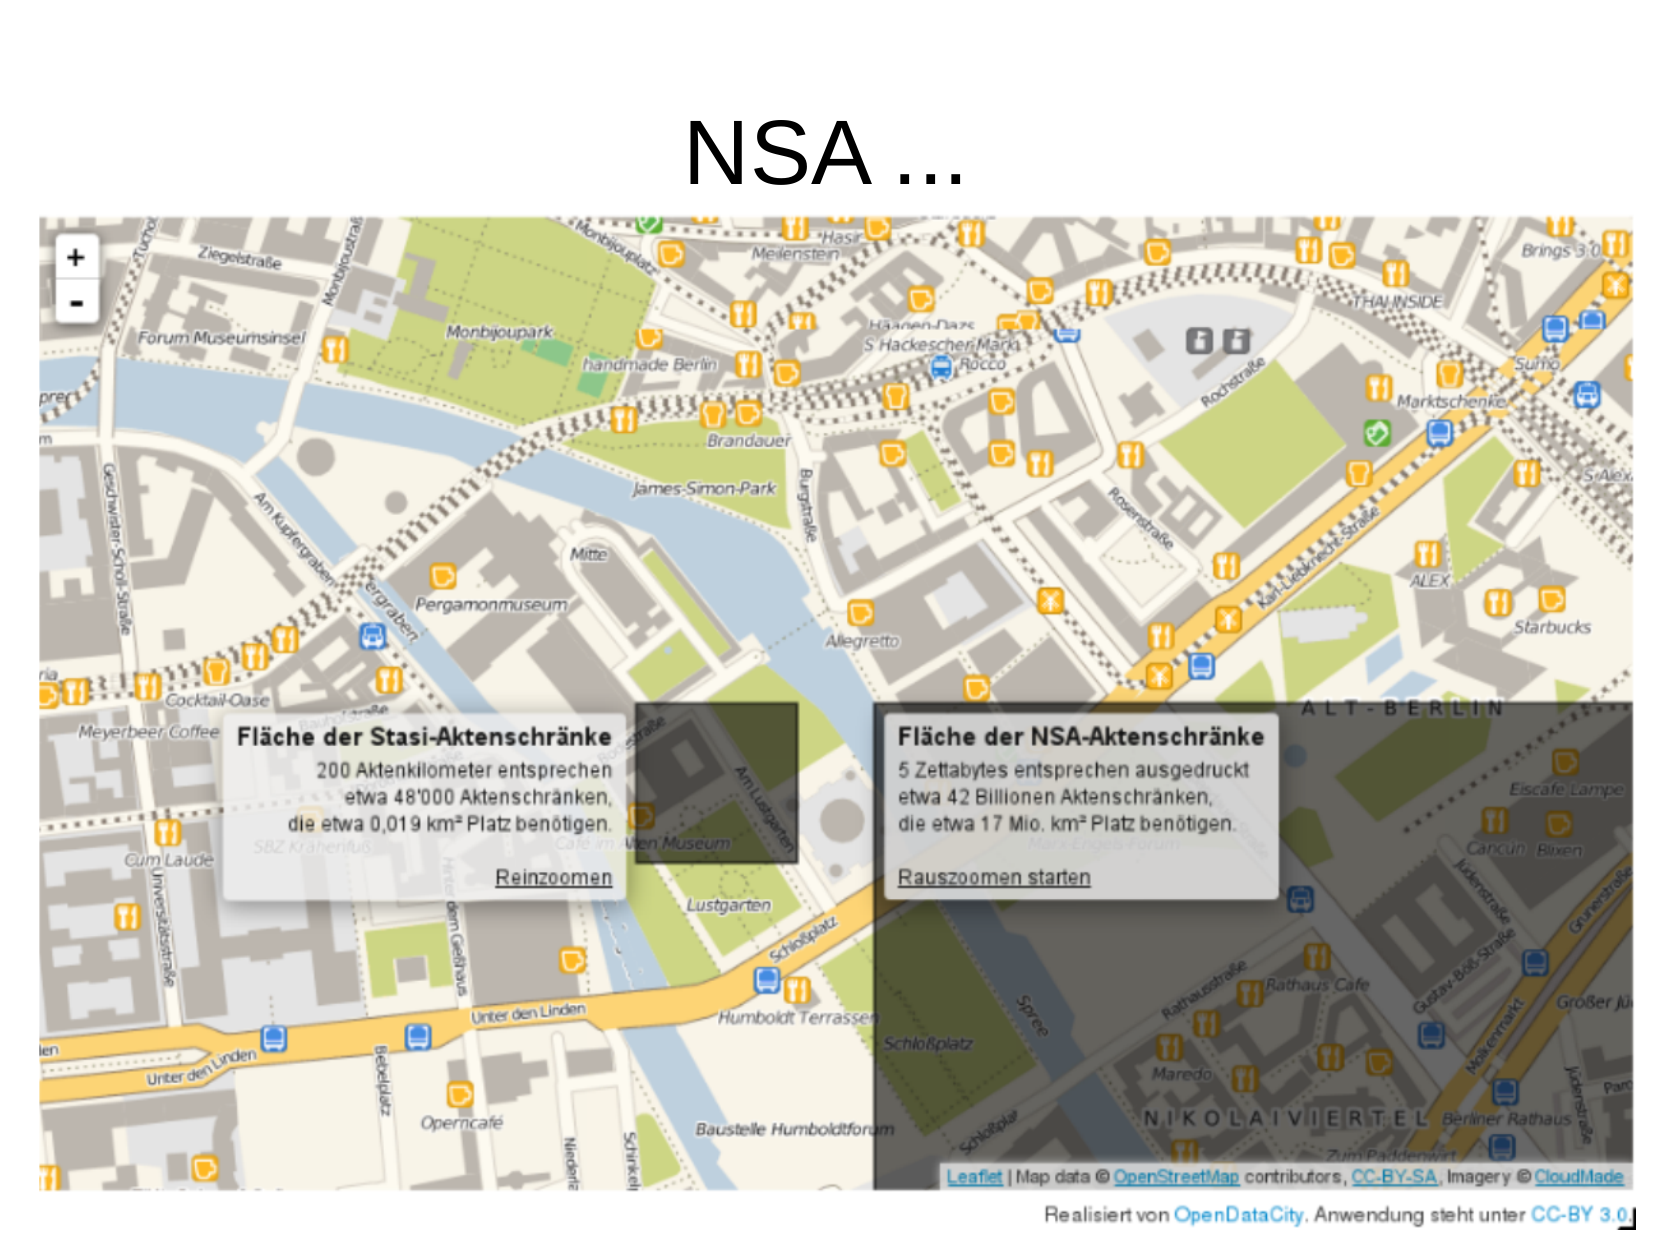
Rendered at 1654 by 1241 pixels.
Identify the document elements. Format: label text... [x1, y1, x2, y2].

picture [38, 211, 1636, 1230]
title NSA ... [82, 49, 1571, 212]
